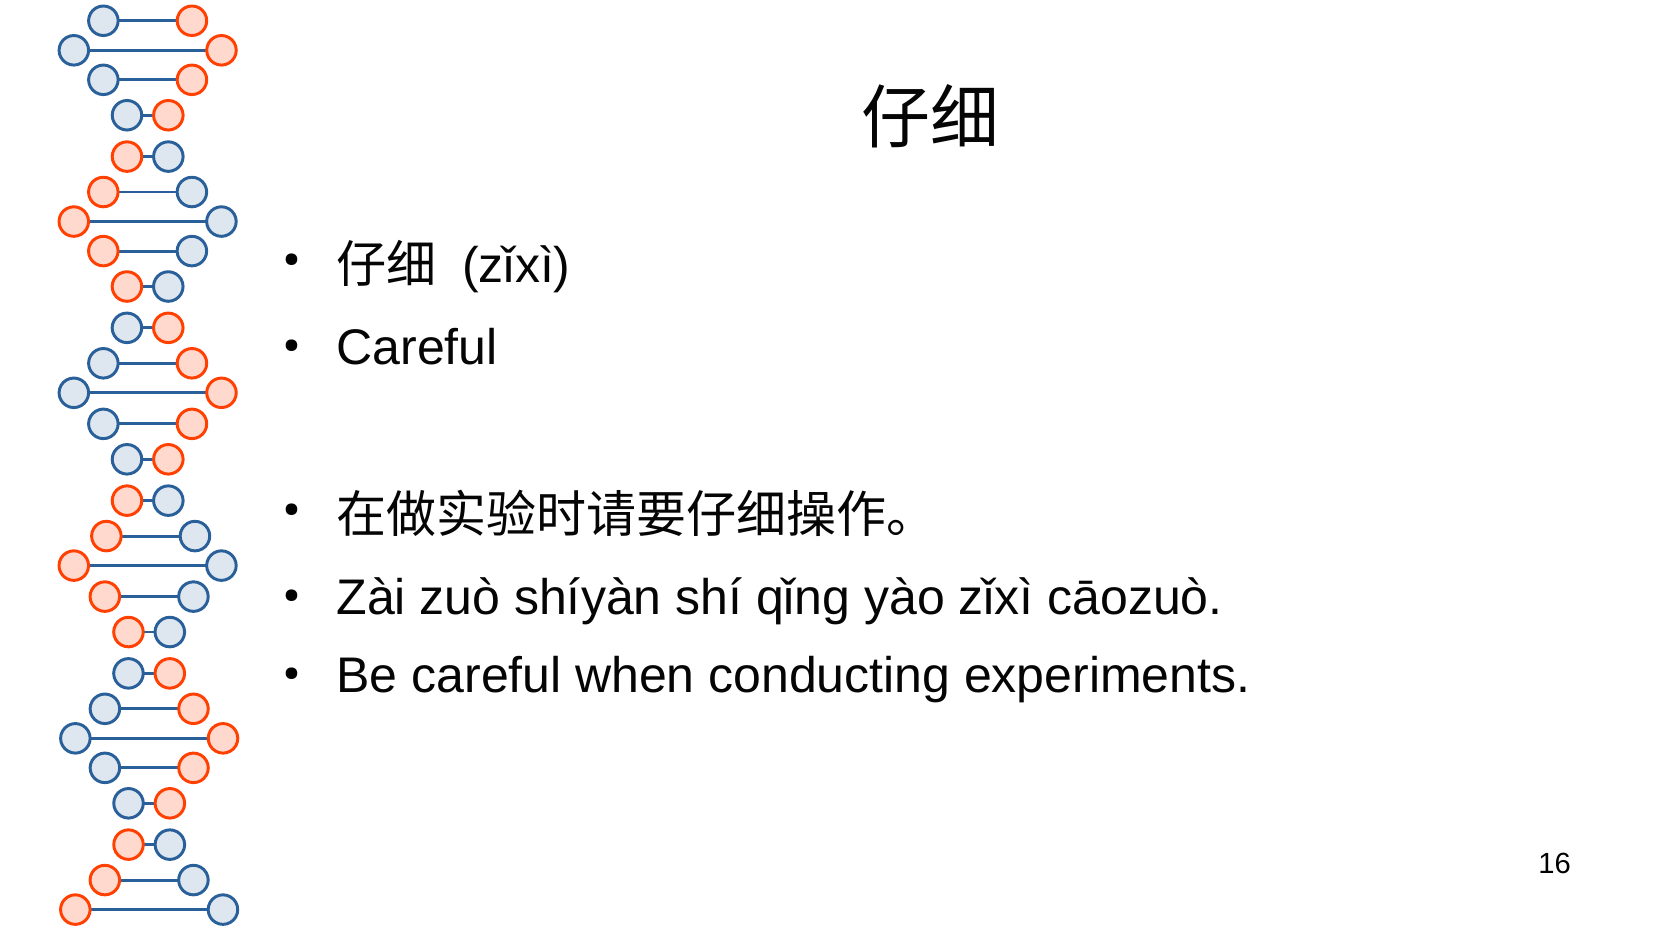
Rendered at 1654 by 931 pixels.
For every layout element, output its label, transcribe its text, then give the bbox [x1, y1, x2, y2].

title 仔细 [265, 35, 1595, 189]
list 仔细 (zǐxì) Careful 在做实验时请要仔细操作。 Zài zuò shíyàn shí qǐng yào zǐxì cāozuò. Be careful when conducting experiments. [265, 224, 1595, 764]
